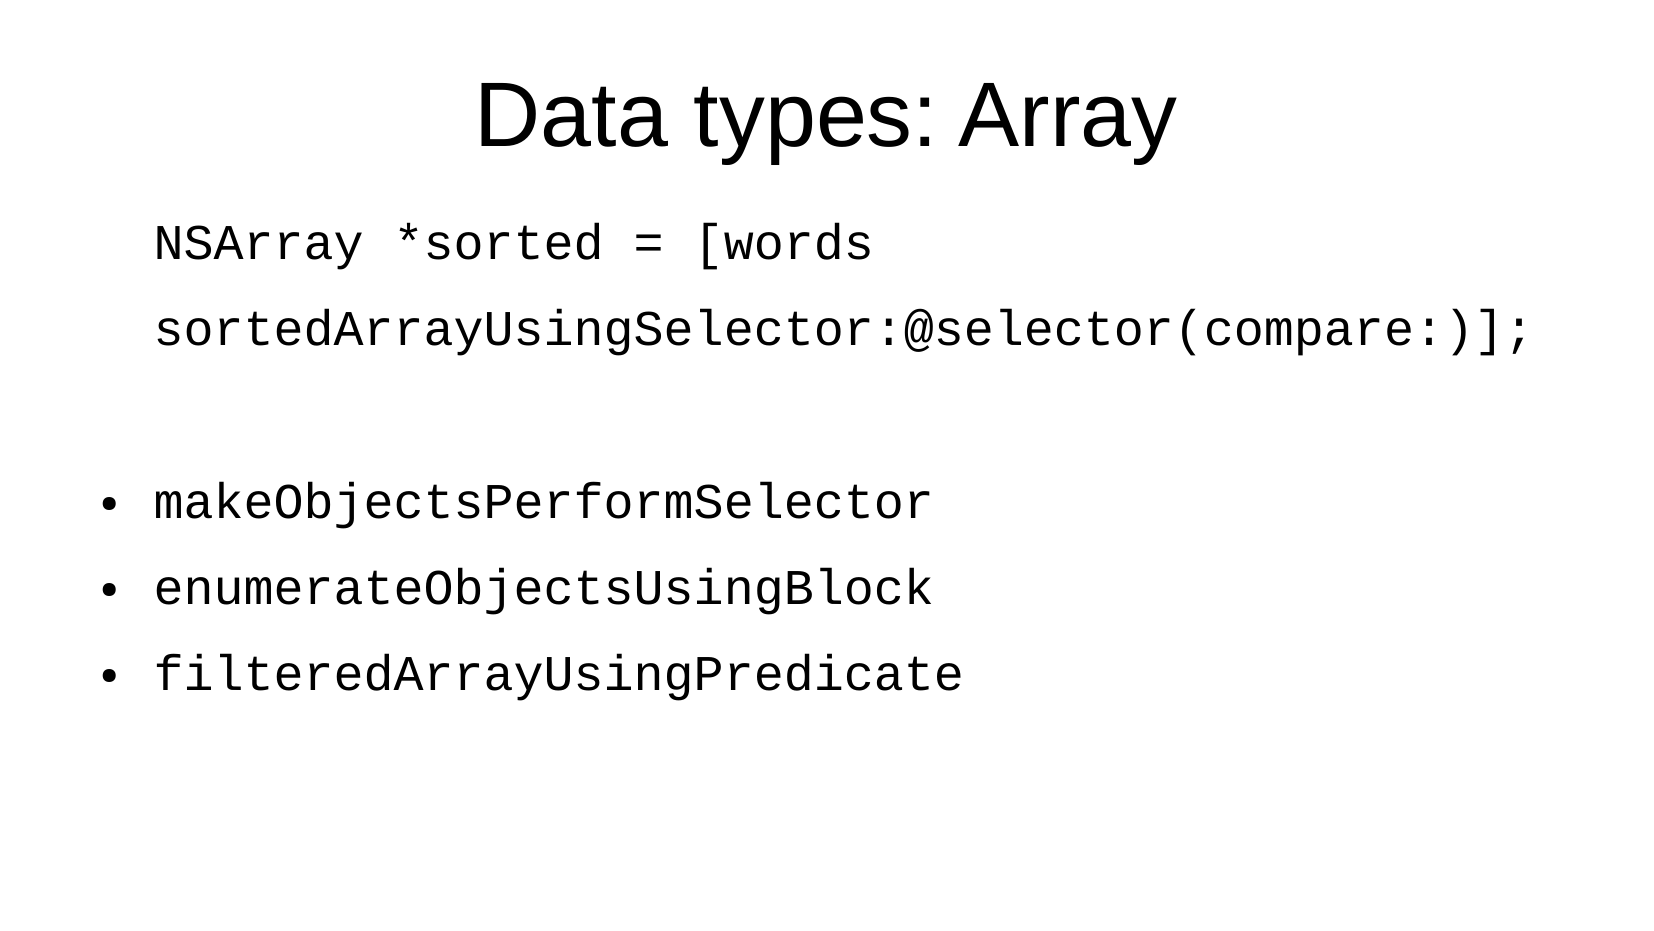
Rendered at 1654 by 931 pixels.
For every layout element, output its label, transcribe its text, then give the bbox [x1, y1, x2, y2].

list NSArray *sorted = [words sortedArrayUsingSelector:@selector(compare:)]; makeObjectsPerformSelector enumerateObjectsUsingBlock filteredArrayUsingPredicate [82, 217, 1571, 758]
title Data types: Array [82, 37, 1571, 193]
